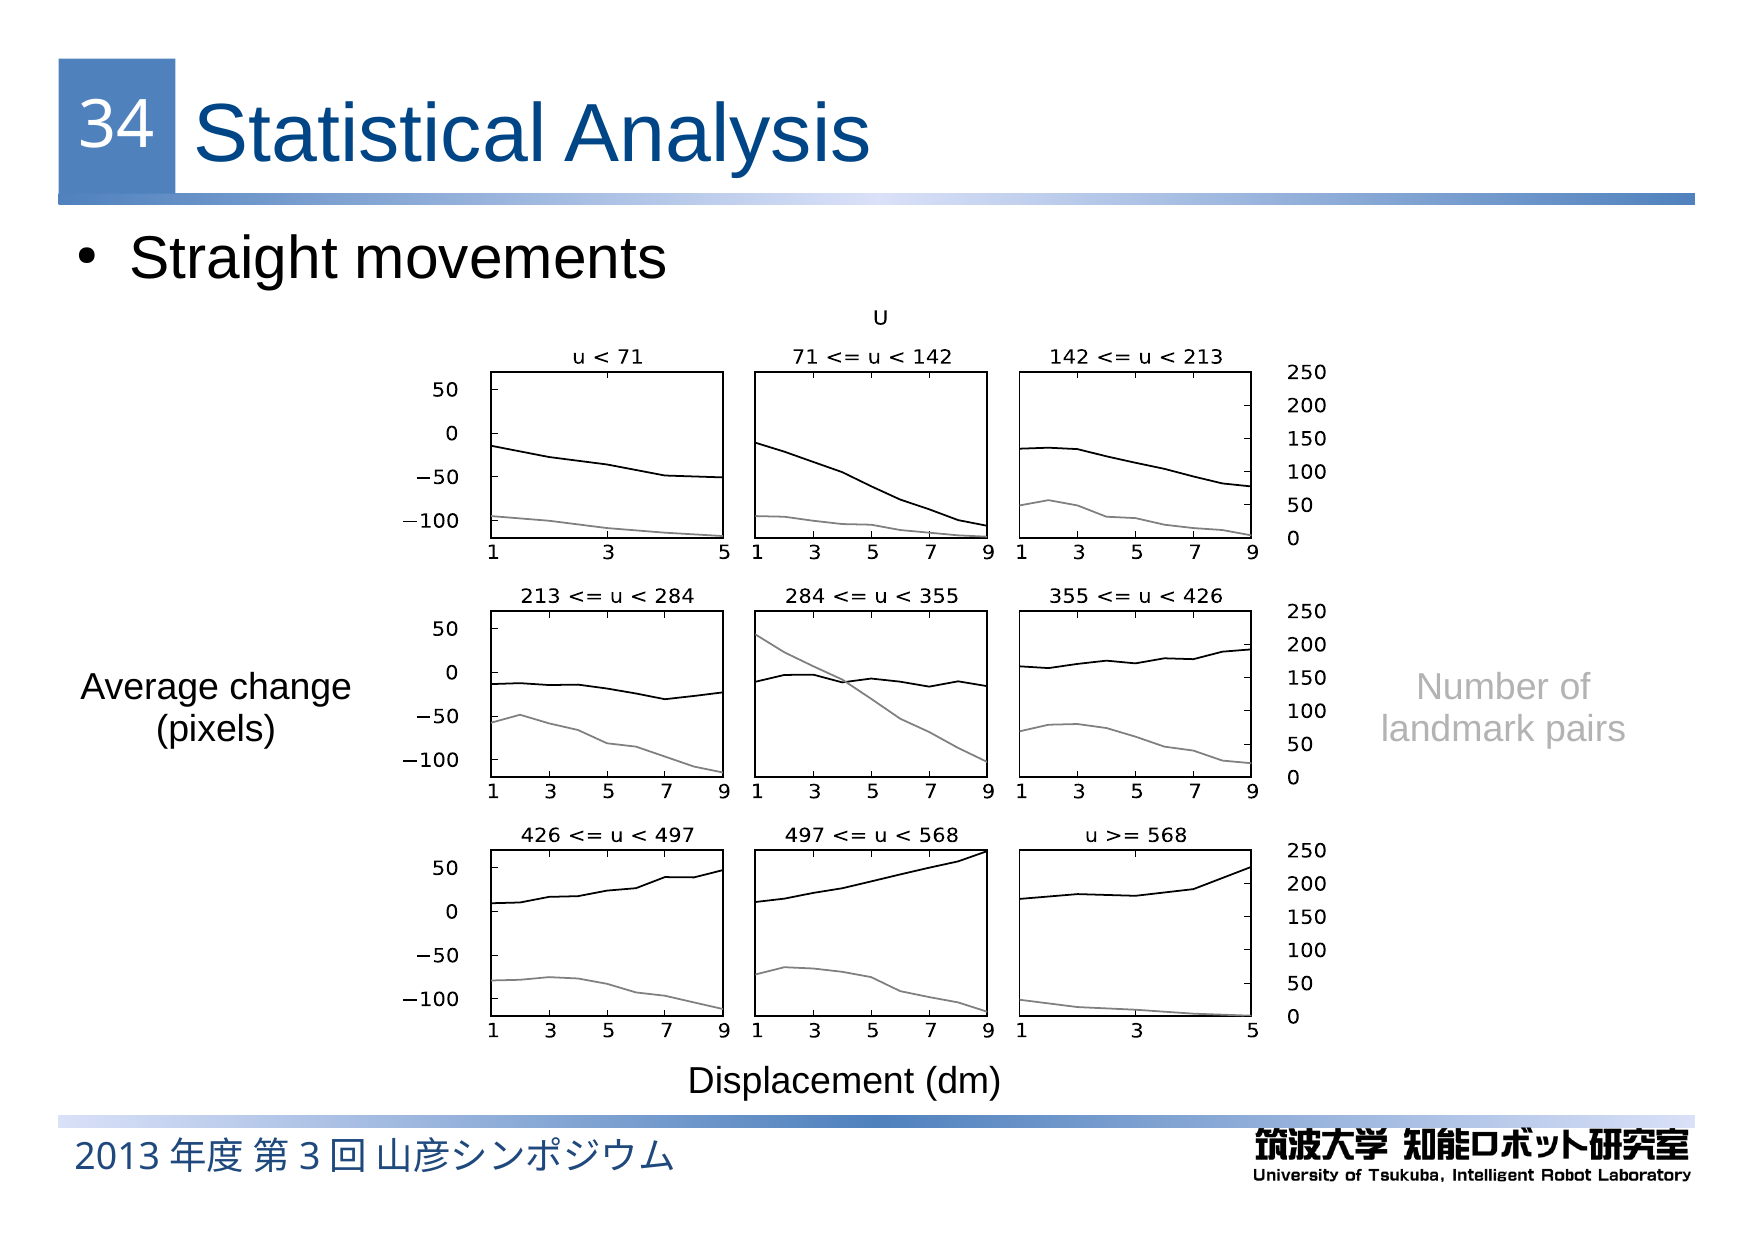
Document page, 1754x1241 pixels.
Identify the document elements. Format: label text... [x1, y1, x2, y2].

text_box Average change (pixels) [58, 658, 374, 758]
picture [1252, 1127, 1691, 1182]
text_box Displacement (dm) [538, 1051, 1151, 1109]
title Statistical Analysis [193, 61, 1651, 205]
picture [388, 298, 1337, 1049]
list Straight movements [58, 223, 1696, 876]
text_box Number of landmark pairs [1345, 658, 1661, 758]
